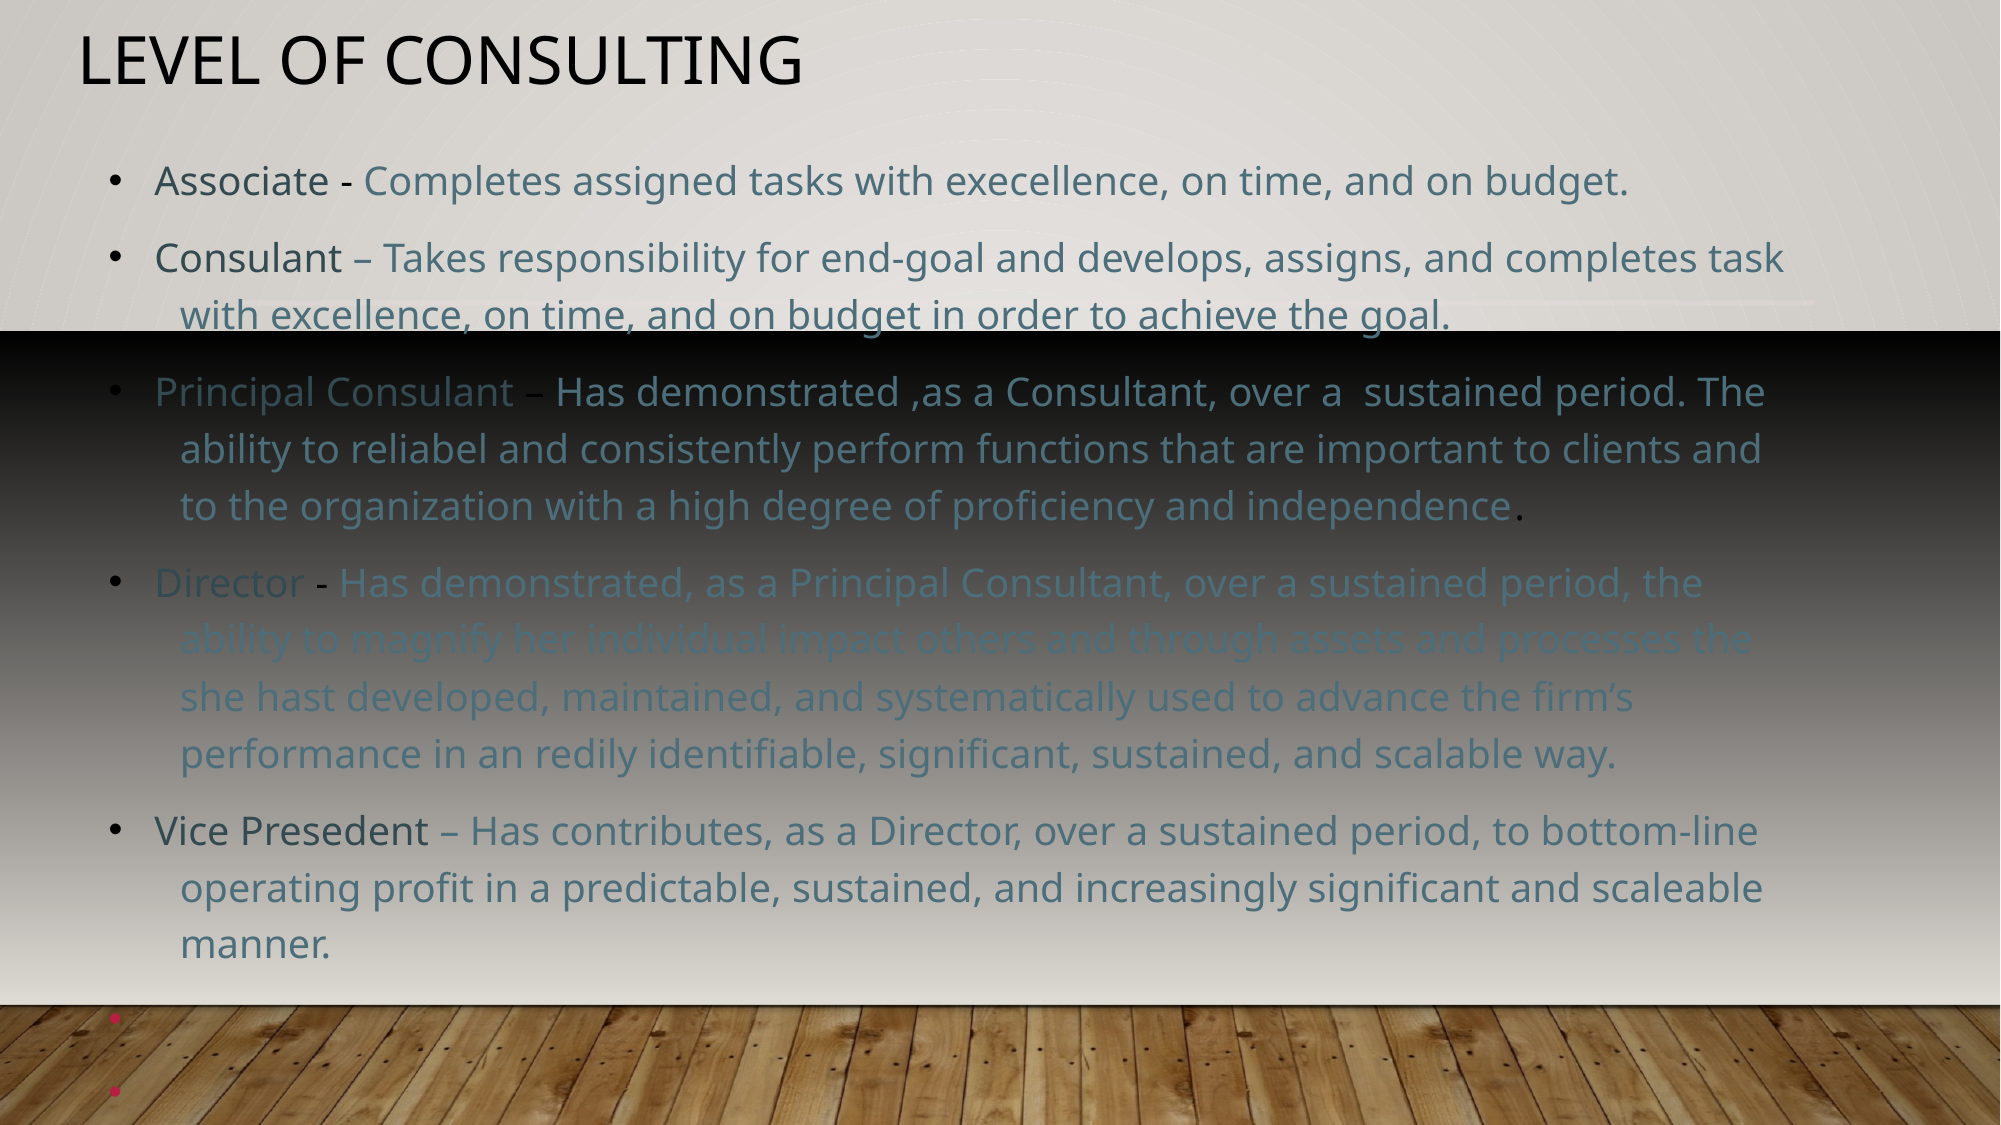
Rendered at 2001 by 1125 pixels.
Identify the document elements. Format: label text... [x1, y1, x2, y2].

title Level of consulting [62, 19, 1814, 107]
list Associate - Completes assigned tasks with execellence, on time, and on budget. Consulant – Takes responsibility for end-goal and develops, assigns, and completes task with excellence, on time, and on budget in order to achieve the goal. Principal Consulant – Has demonstrated ,as a Consultant, over a sustained period. The ability to reliabel and consistently perform functions that are important to clients and to the organization with a high degree of proficiency and independence. Director - Has demonstrated, as a Principal Consultant, over a sustained period, the ability to magnify her individual impact others and through assets and processes the she hast developed, maintained, and systematically used to advance the firm’s performance in an redily identifiable, significant, sustained, and scalable way. Vice Presedent – Has contributes, as a Director, over a sustained period, to bottom-line operating profit in a predictable, sustained, and increasingly significant and scaleable manner. [93, 138, 1814, 986]
